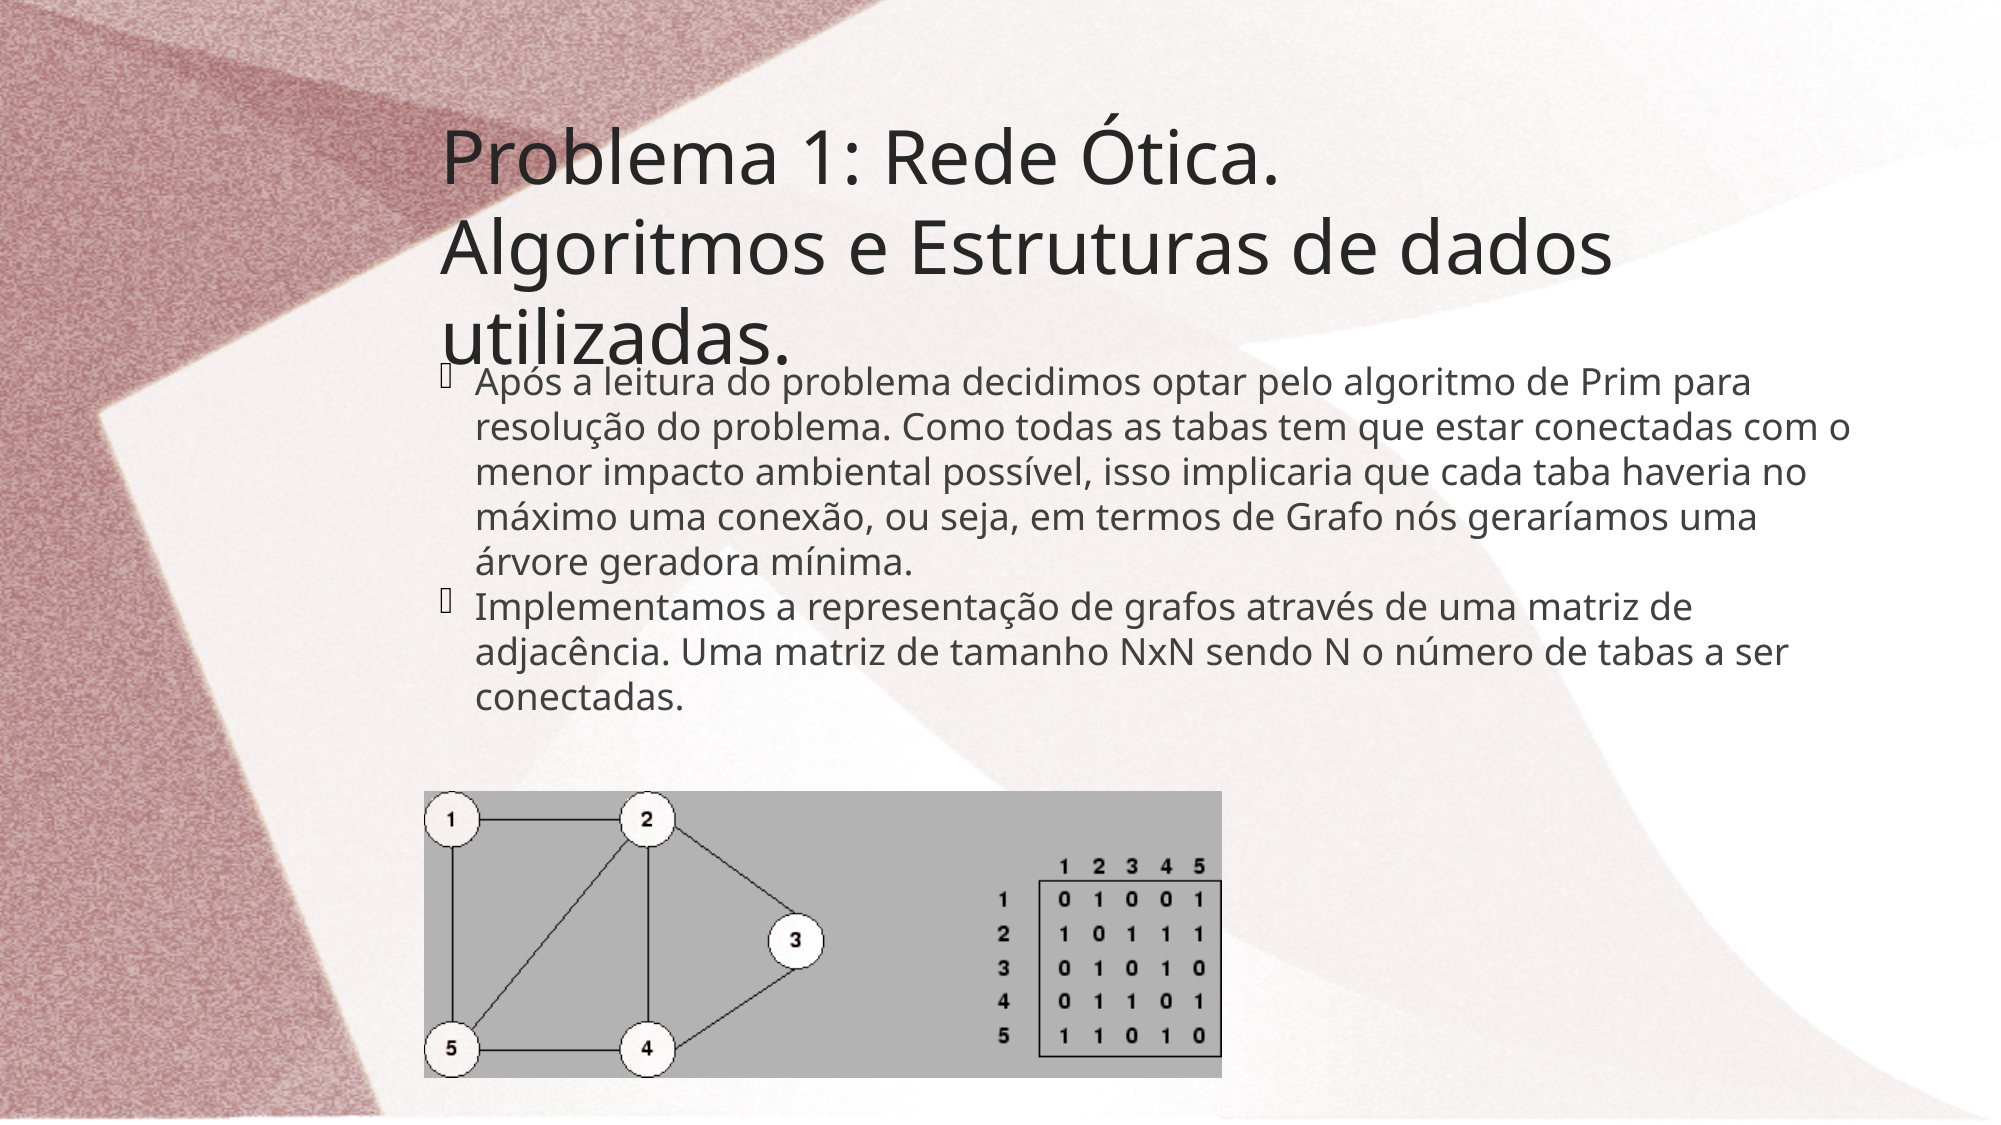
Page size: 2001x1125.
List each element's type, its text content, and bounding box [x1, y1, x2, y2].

picture [0, 0, 2001, 1125]
text_box Após a leitura do problema decidimos optar pelo algoritmo de Prim para resolução do problema. Como todas as tabas tem que estar conectadas com o menor impacto ambiental possível, isso implicaria que cada taba haveria no máximo uma conexão, ou seja, em termos de Grafo nós geraríamos uma árvore geradora mínima. Implementamos a representação de grafos através de uma matriz de adjacência. Uma matriz de tamanho NxN sendo N o número de tabas a ser conectadas. [424, 350, 1888, 970]
text_box Problema 1: Rede Ótica. Algoritmos e Estruturas de dados utilizadas. [425, 102, 1888, 313]
